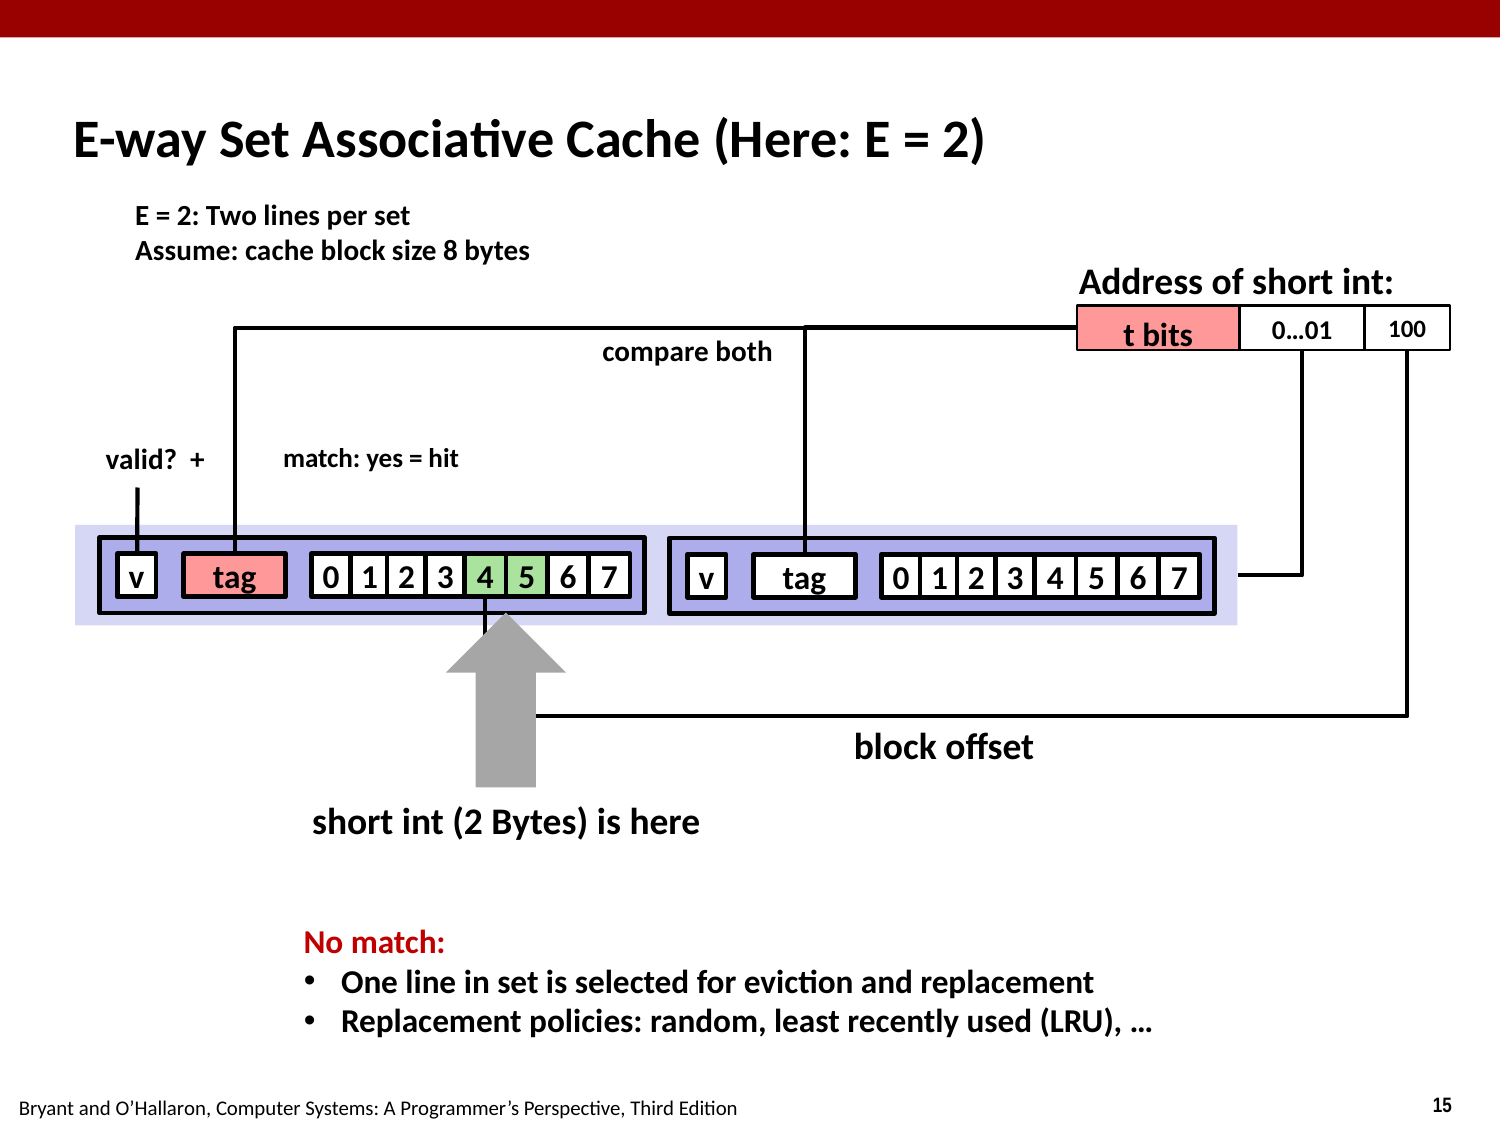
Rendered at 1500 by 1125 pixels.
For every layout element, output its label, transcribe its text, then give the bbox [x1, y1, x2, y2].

text_box 3 [995, 554, 1034, 598]
text_box 7 [589, 553, 630, 597]
text_box 6 [548, 553, 589, 597]
text_box v [687, 554, 726, 598]
text_box block offset [838, 714, 1050, 775]
title E-way Set Associative Cache (Here: E = 2) [58, 72, 1412, 198]
text_box 0…01 [1239, 310, 1364, 350]
text_box t bits [1077, 310, 1239, 350]
text_box 6 [1118, 554, 1159, 598]
text_box Address of short int: [1064, 249, 1410, 310]
text_box 0 [881, 554, 920, 598]
text_box 0 [311, 553, 350, 597]
text_box No match: One line in set is selected for eviction and replacement Replacement policies: random, least recently used (LRU), … [288, 912, 1170, 1048]
text_box 2 [387, 553, 425, 597]
text_box short int (2 Bytes) is here [297, 789, 716, 850]
text_box 2 [957, 554, 995, 598]
text_box 5 [506, 553, 548, 597]
text_box 3 [425, 553, 464, 597]
text_box E = 2: Two lines per set Assume: cache block size 8 bytes [120, 189, 546, 275]
text_box 1 [350, 553, 387, 597]
text_box 100 [1364, 305, 1450, 350]
text_box 7 [1159, 554, 1200, 598]
text_box 4 [464, 553, 506, 597]
text_box tag [183, 553, 286, 597]
text_box compare both [587, 324, 788, 375]
text_box tag [753, 554, 856, 598]
text_box valid? + [90, 433, 227, 484]
text_box [75, 524, 1238, 788]
text_box 1 [920, 554, 957, 598]
text_box v [117, 553, 156, 597]
text_box 4 [1034, 554, 1076, 598]
text_box match: yes = hit [268, 433, 475, 481]
text_box 5 [1076, 554, 1118, 598]
